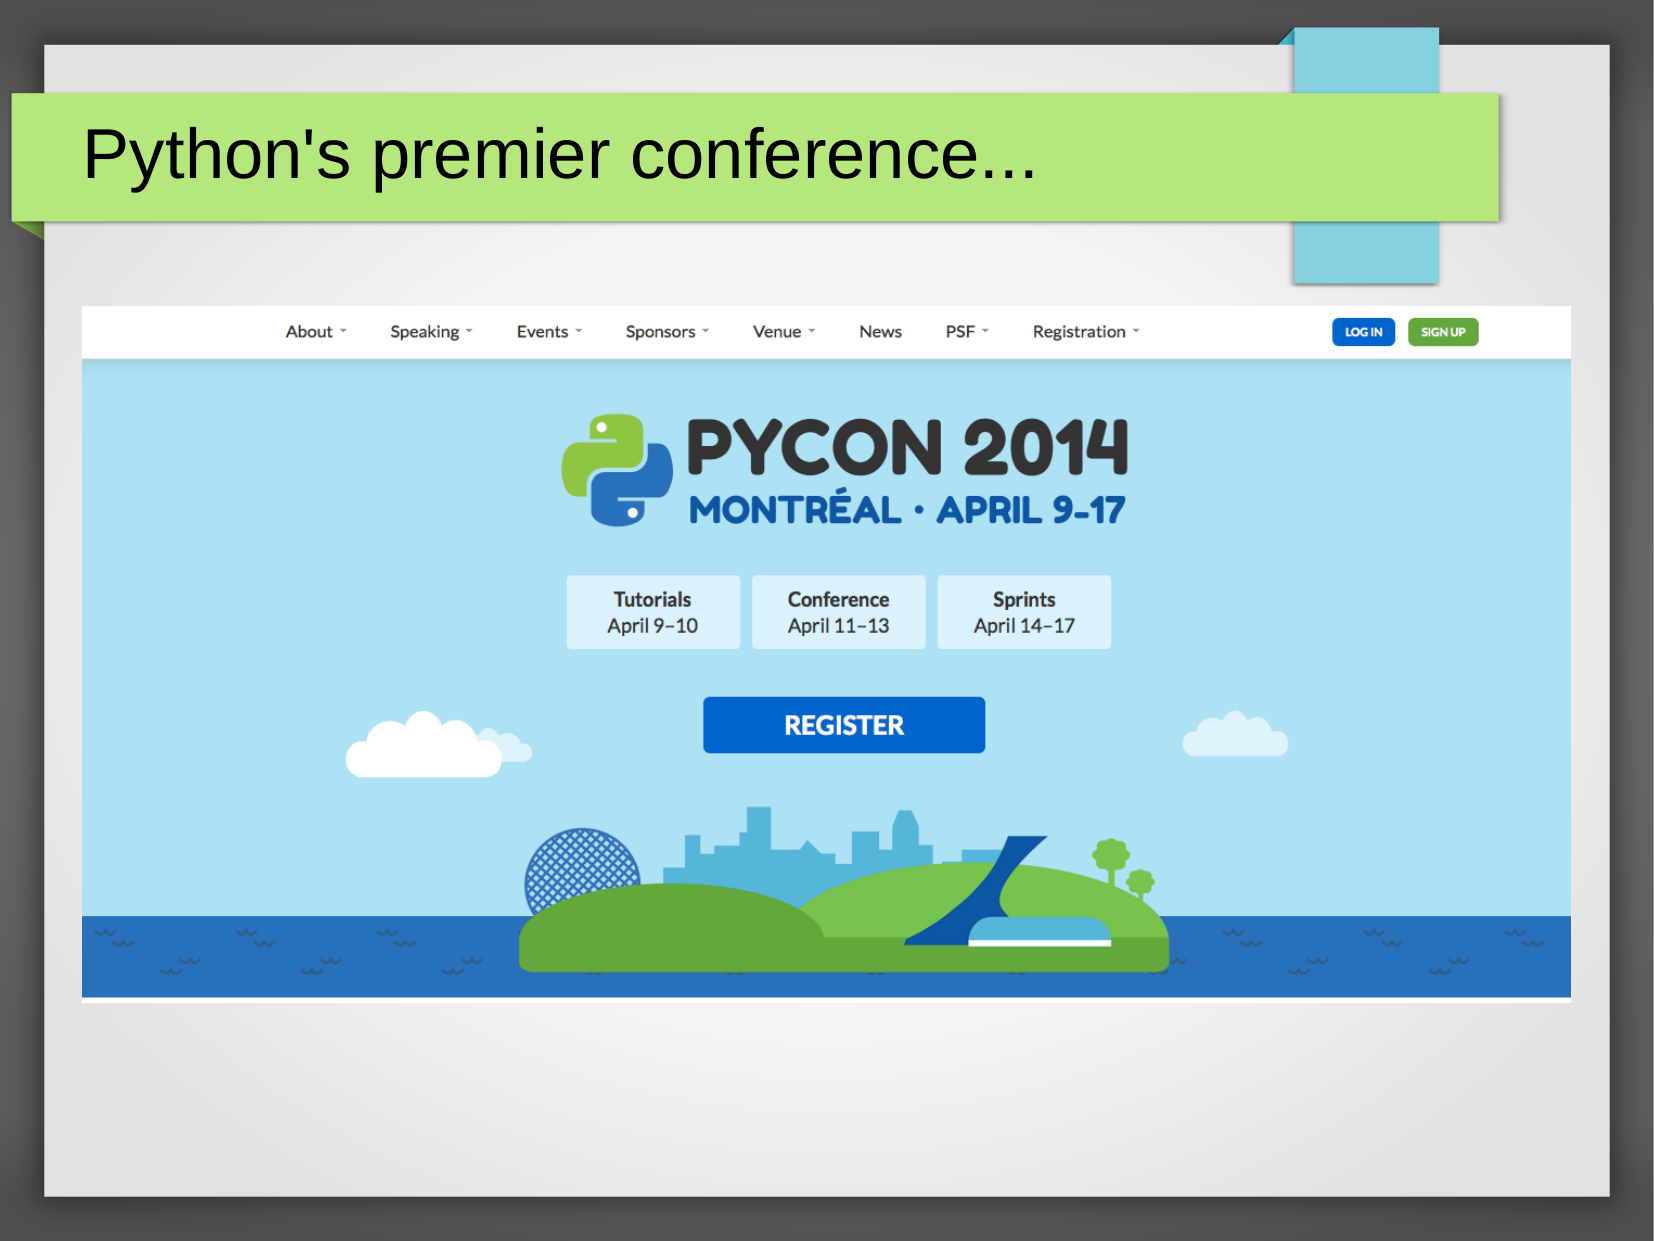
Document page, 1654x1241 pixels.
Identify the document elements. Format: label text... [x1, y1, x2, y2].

picture [0, 0, 1654, 1241]
title Python's premier conference... [82, 94, 1264, 213]
